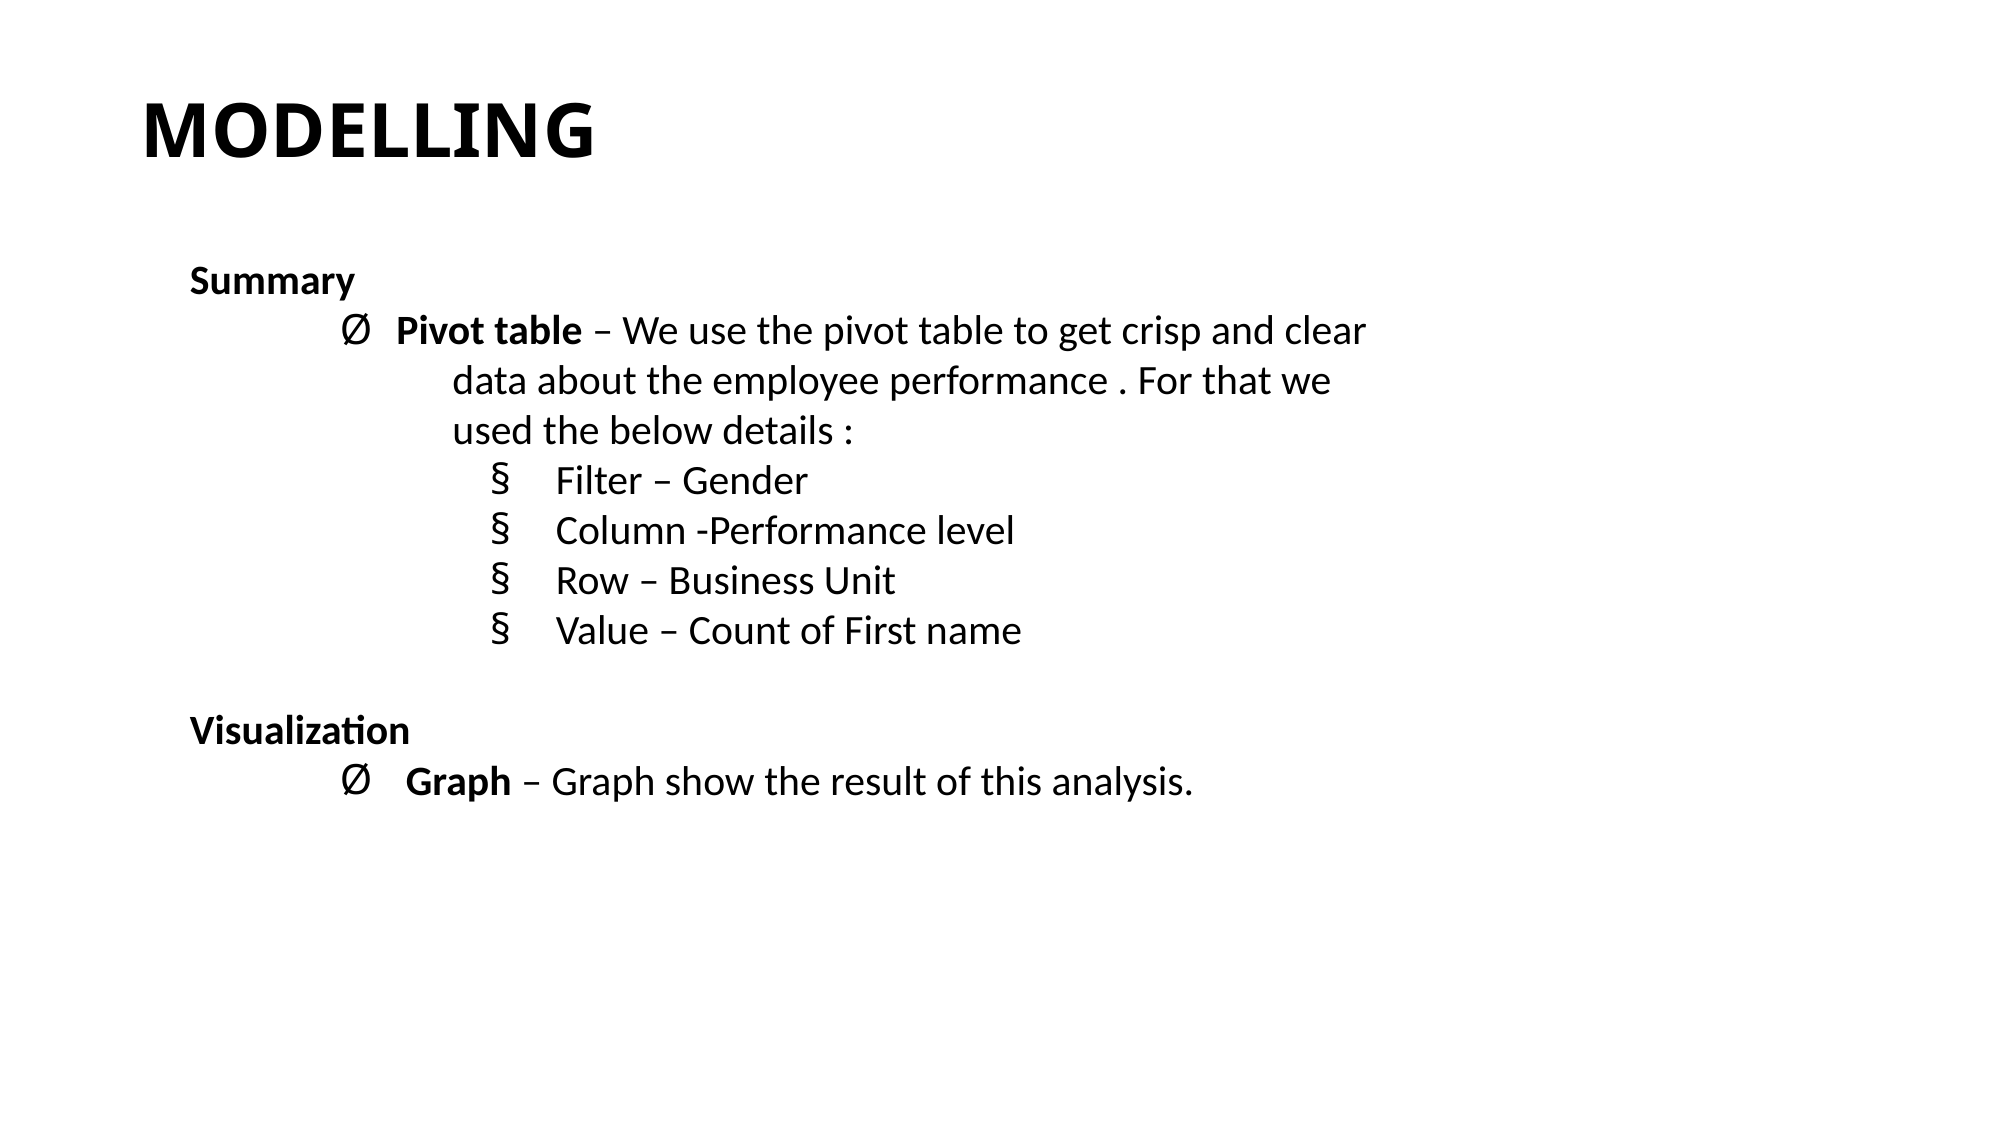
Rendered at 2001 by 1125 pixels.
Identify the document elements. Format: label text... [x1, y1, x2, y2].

text_box MODELLING [125, 75, 701, 182]
text_box Summary Pivot table – We use the pivot table to get crisp and clear data about the employee performance . For that we used the below details : Filter – Gender Column -Performance level Row – Business Unit Value – Count of First name Visualization Graph – Graph show the result of this analysis. [174, 245, 1426, 817]
